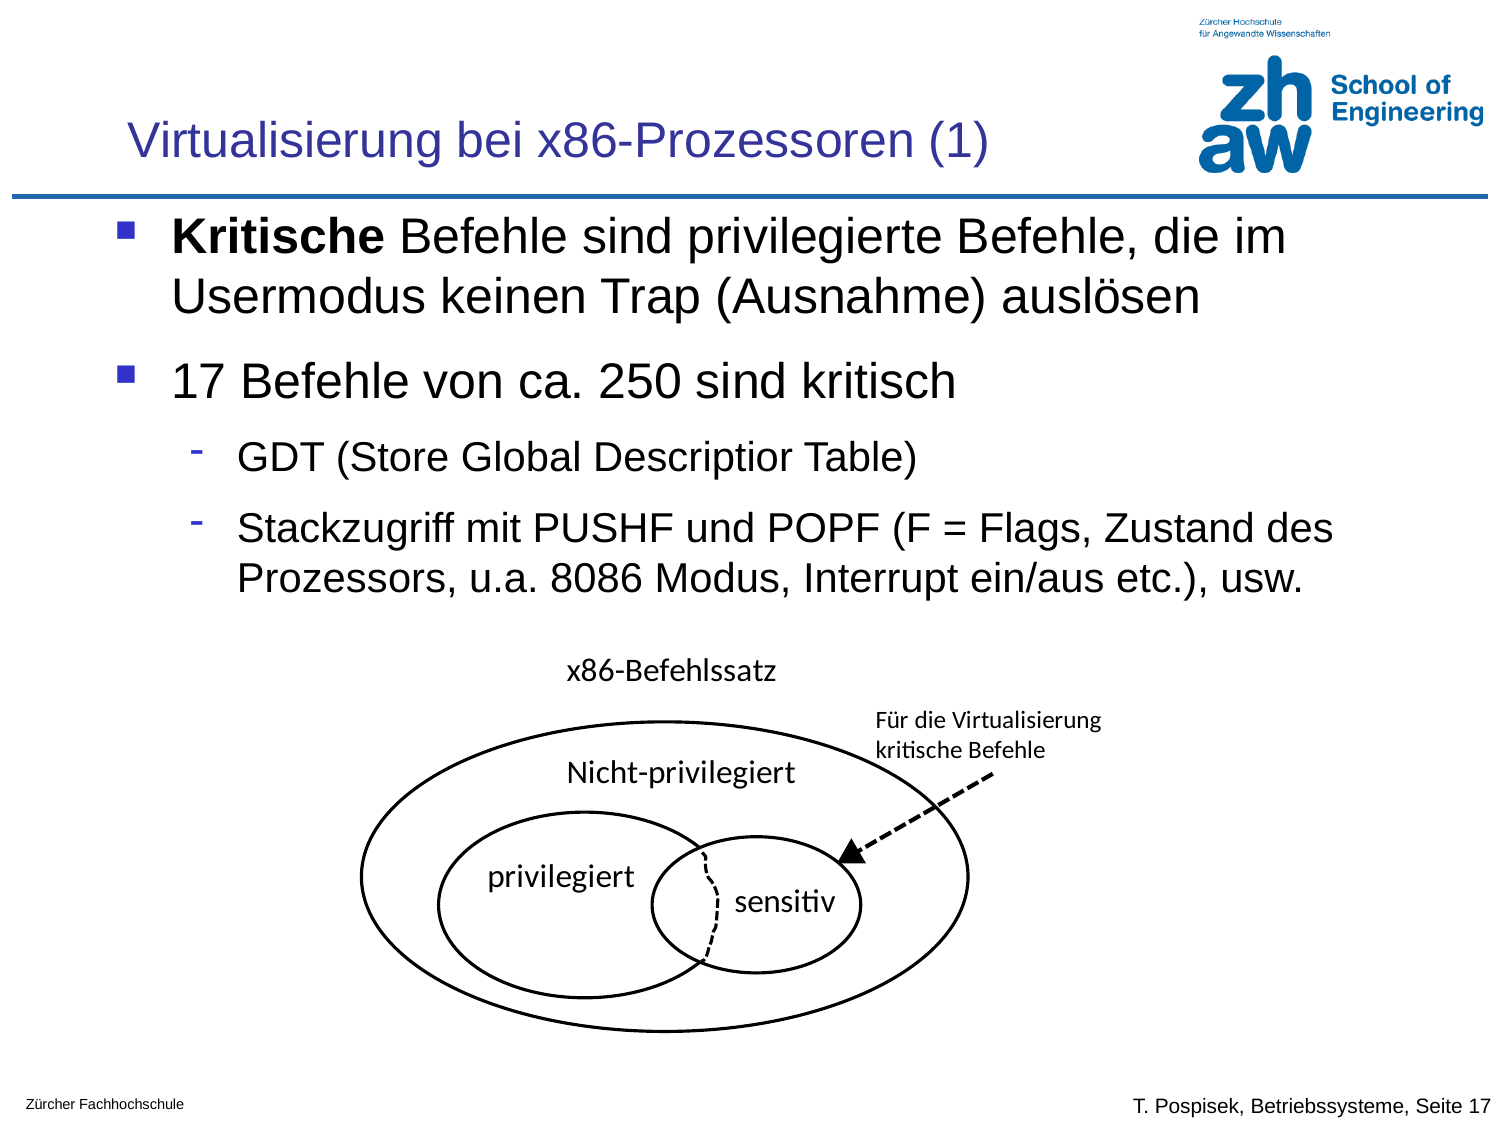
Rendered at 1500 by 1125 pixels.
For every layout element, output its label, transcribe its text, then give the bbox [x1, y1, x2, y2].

picture [313, 603, 1264, 1075]
list Kritische Befehle sind privilegierte Befehle, die im Usermodus keinen Trap (Ausnahme) auslösen 17 Befehle von ca. 250 sind kritisch GDT (Store Global Descriptior Table) Stackzugriff mit PUSHF und POPF (F = Flags, Zustand des Prozessors, u.a. 8086 Modus, Interrupt ein/aus etc.), usw. [99, 196, 1412, 657]
title Virtualisierung bei x86-Prozessoren (1) [112, 50, 1391, 175]
picture [1199, 19, 1483, 173]
